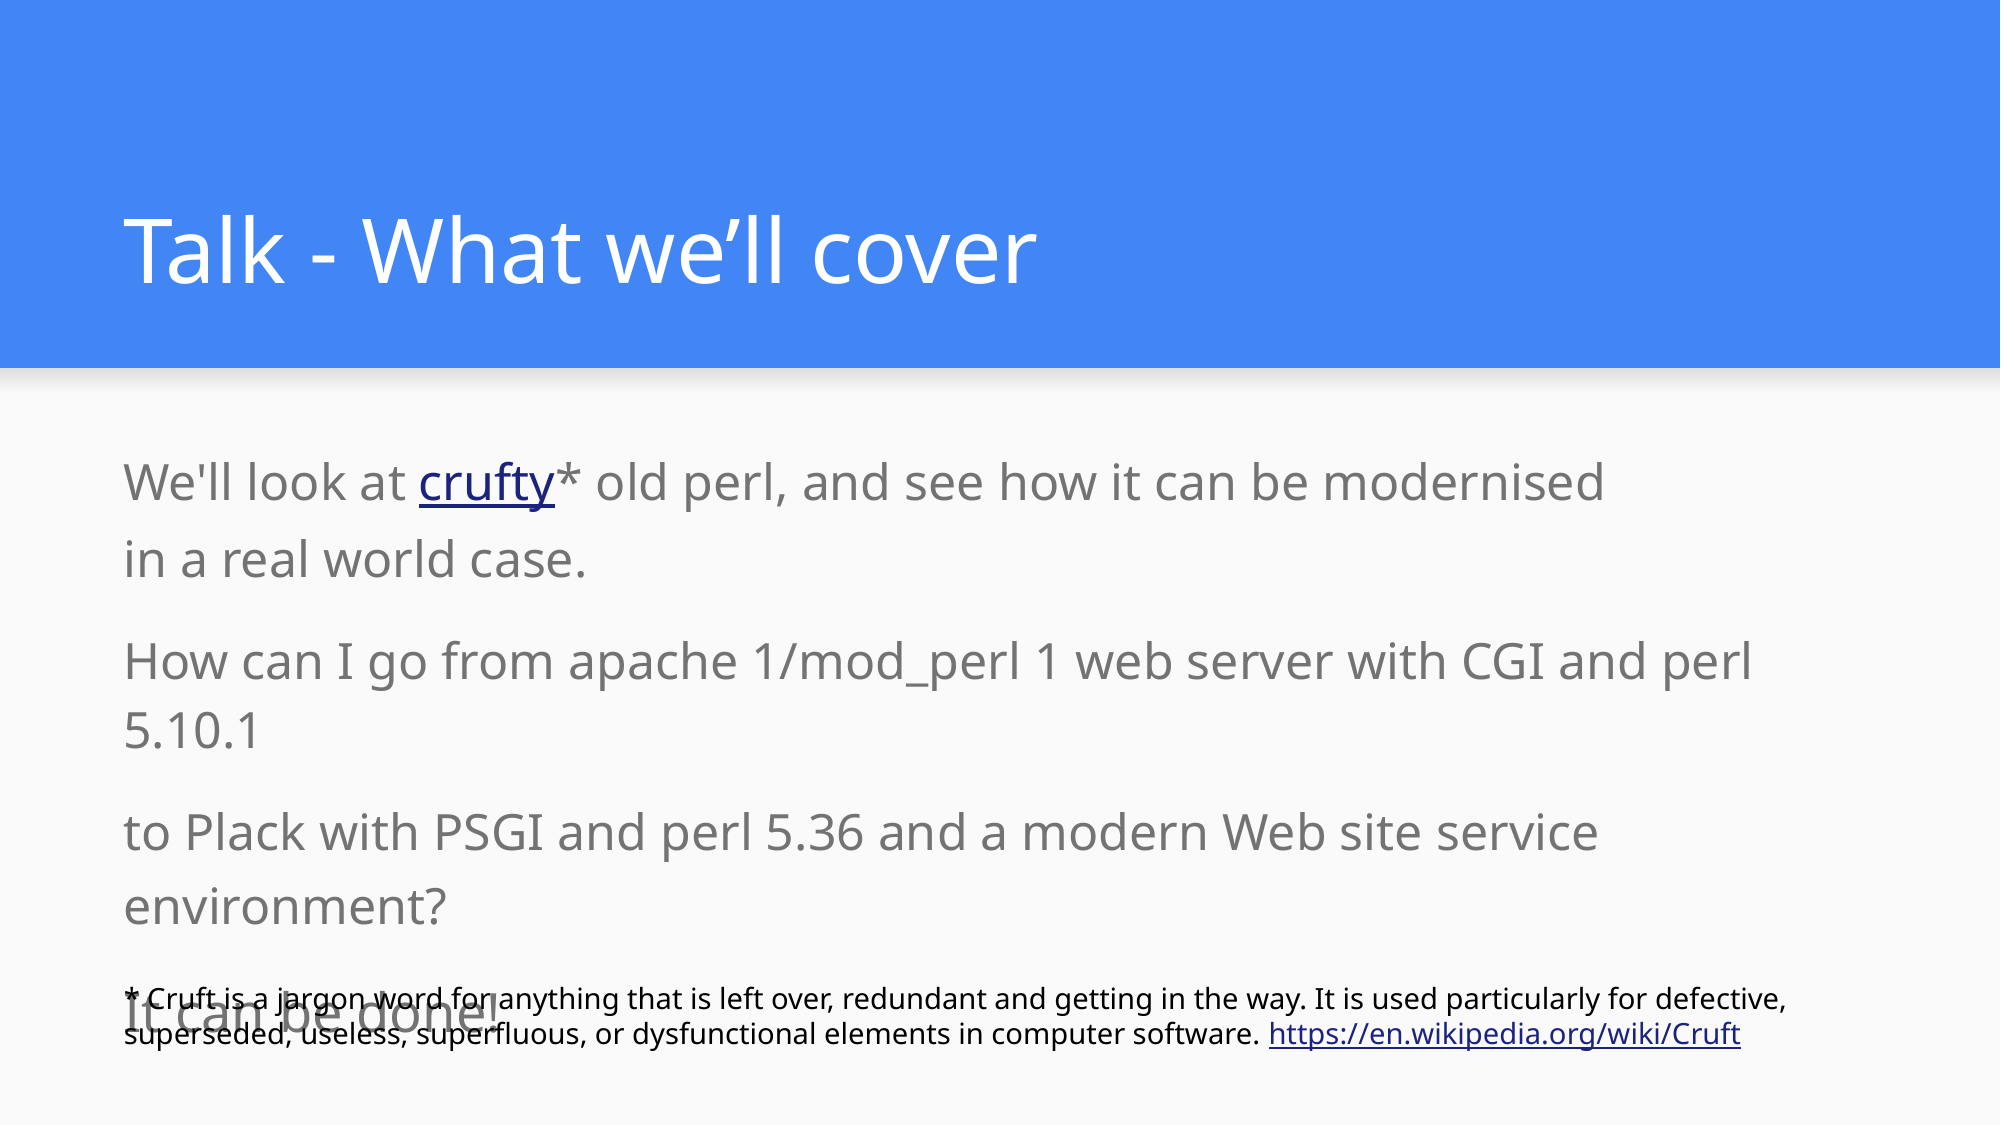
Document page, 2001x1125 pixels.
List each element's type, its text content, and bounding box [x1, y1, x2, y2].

title Talk - What we’ll cover [103, 161, 1902, 330]
text_box * Cruft is a jargon word for anything that is left over, redundant and getting in the way. It is used particularly for defective, superseded, useless, superfluous, or dysfunctional elements in computer software. https://en.wikipedia.org/wiki/Cruft [108, 965, 1902, 1030]
list We'll look at crufty* old perl, and see how it can be modernised in a real world case. How can I go from apache 1/mod_perl 1 web server with CGI and perl 5.10.1 to Plack with PSGI and perl 5.36 and a modern Web site service environment? It can be done! [103, 419, 1866, 931]
